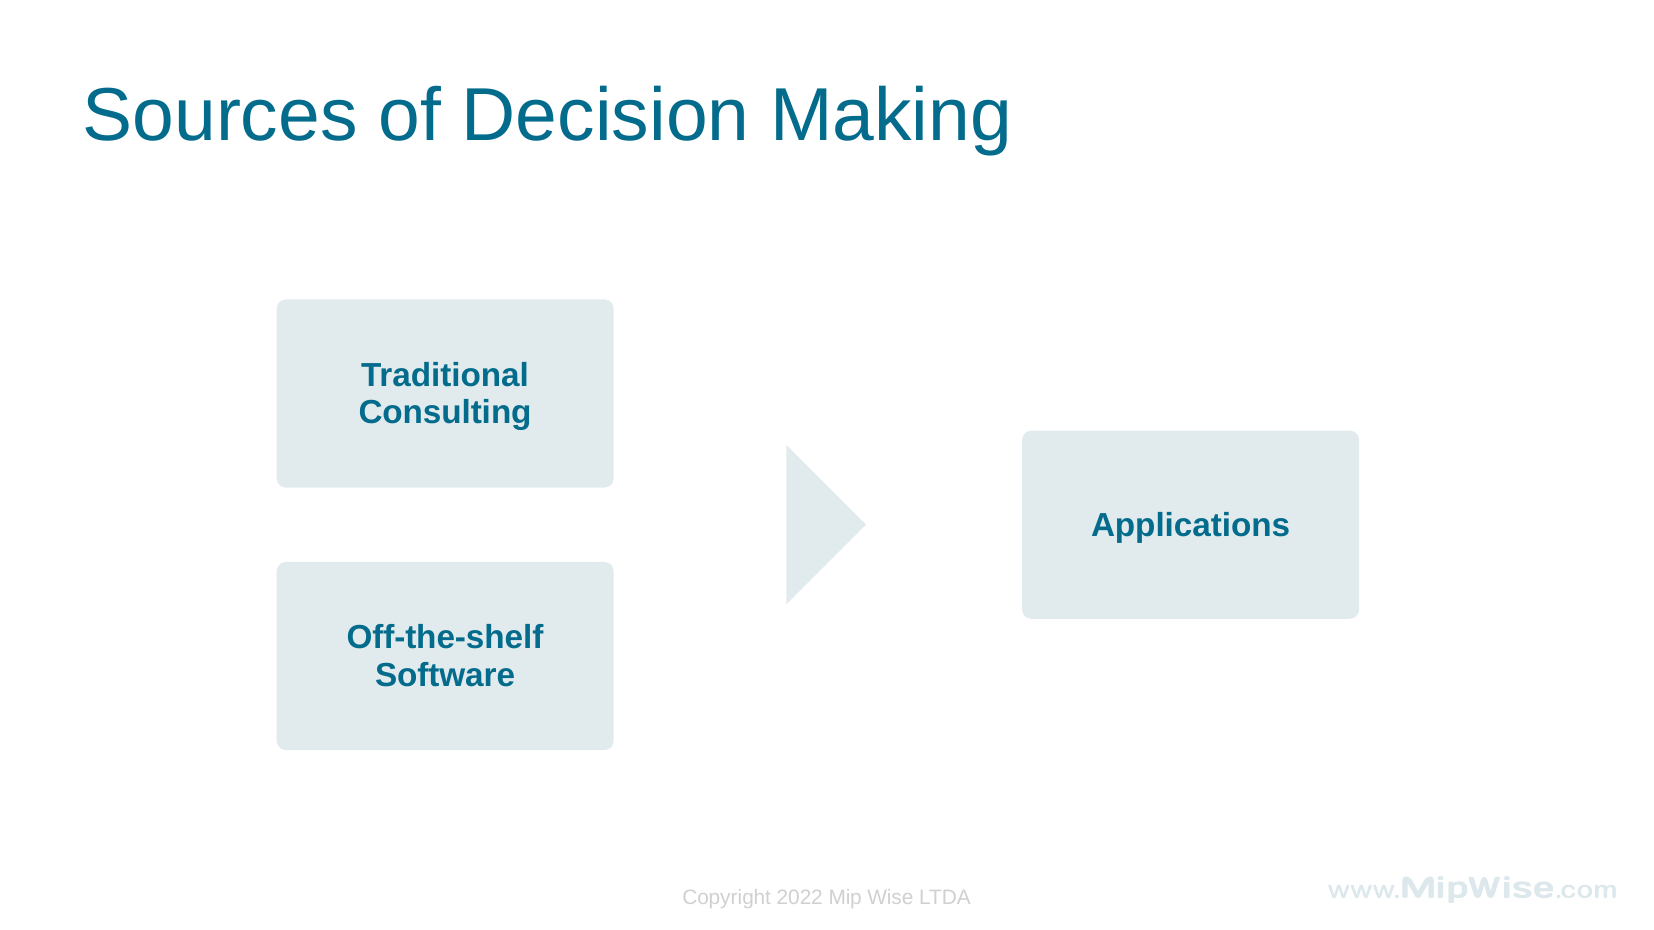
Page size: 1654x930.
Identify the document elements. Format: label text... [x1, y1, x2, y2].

text_box Traditional Consulting [276, 299, 614, 488]
text_box Off-the-shelf Software [276, 561, 614, 751]
title Sources of Decision Making [82, 37, 1571, 193]
text_box Copyright 2022 Mip Wise LTDA [665, 877, 987, 917]
text_box [1315, 862, 1628, 917]
text_box Applications [1022, 430, 1360, 619]
text_box [786, 445, 867, 605]
